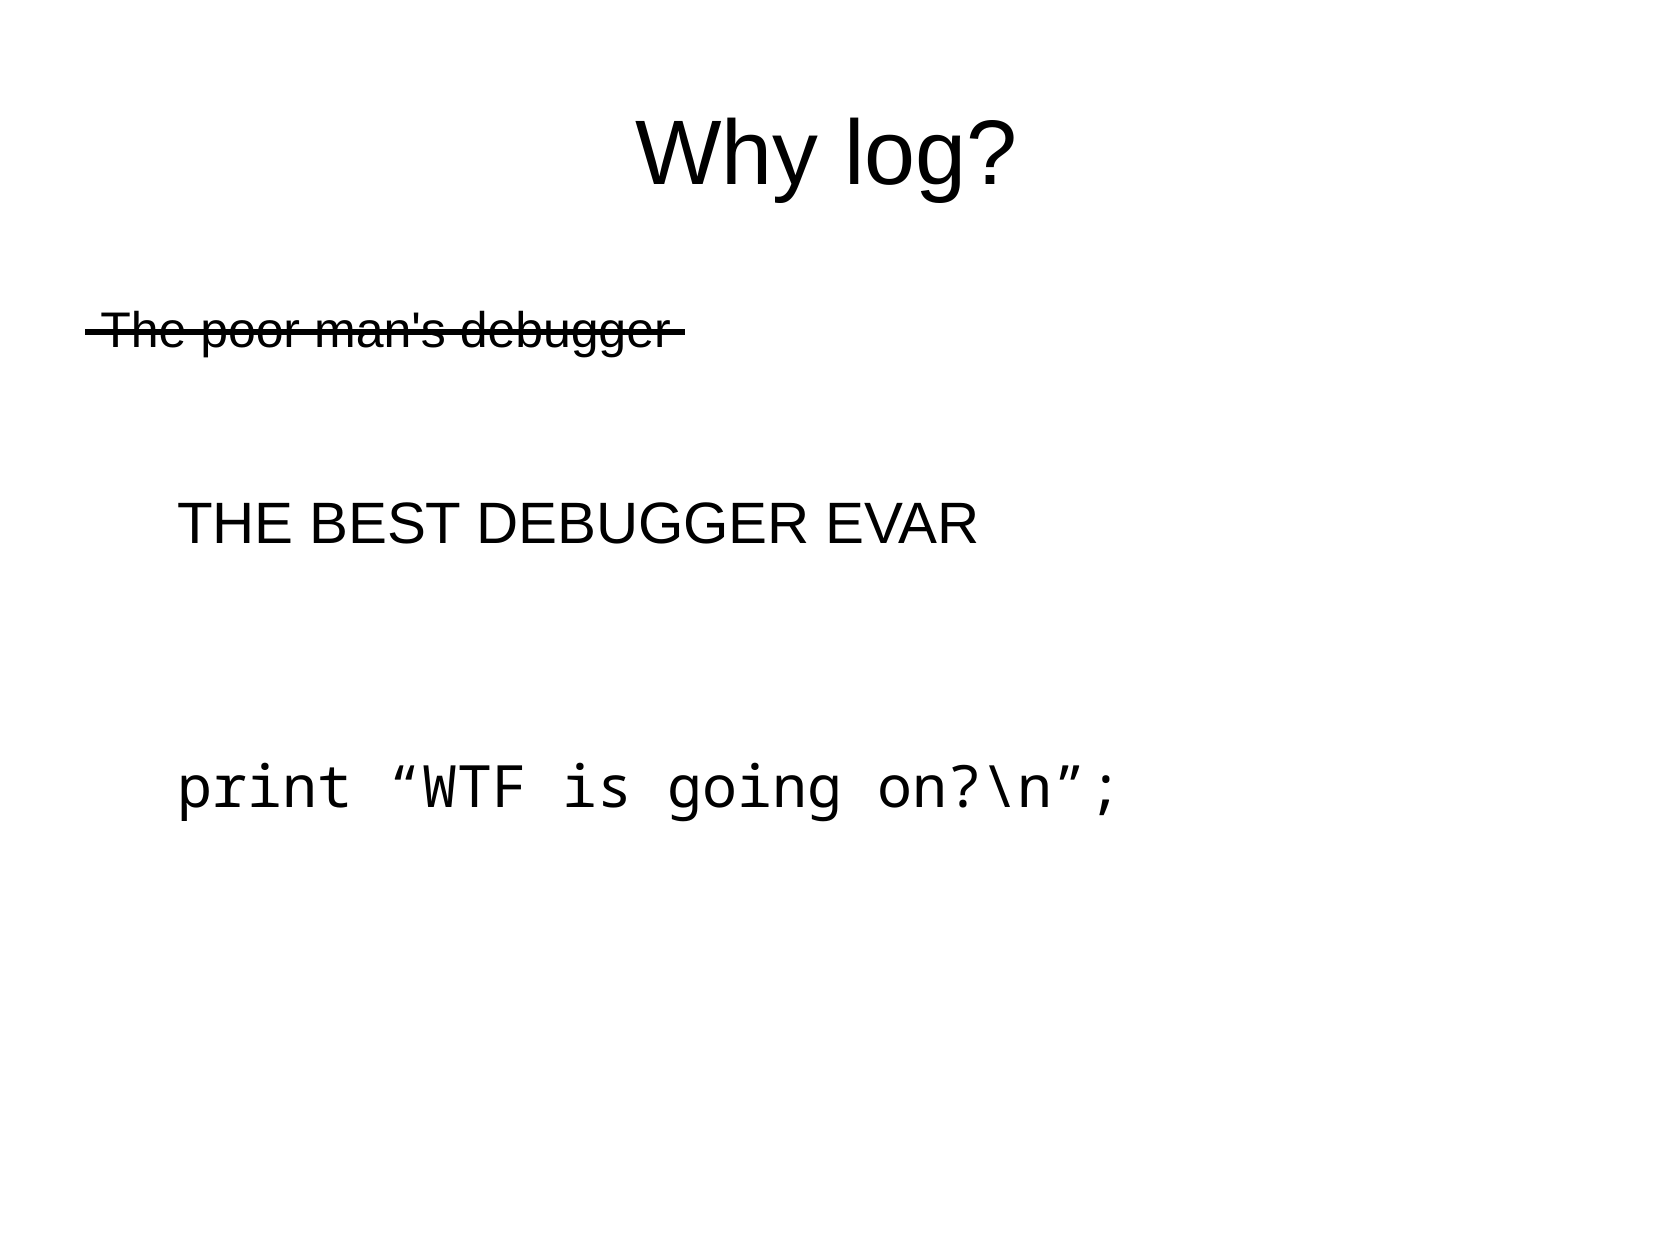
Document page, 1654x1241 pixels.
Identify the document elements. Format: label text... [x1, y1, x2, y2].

title Why log? [82, 49, 1571, 257]
list print “WTF is going on?\n”; [82, 744, 1571, 826]
list THE BEST DEBUGGER EVAR [82, 491, 1571, 557]
list The poor man's debugger [82, 302, 676, 376]
